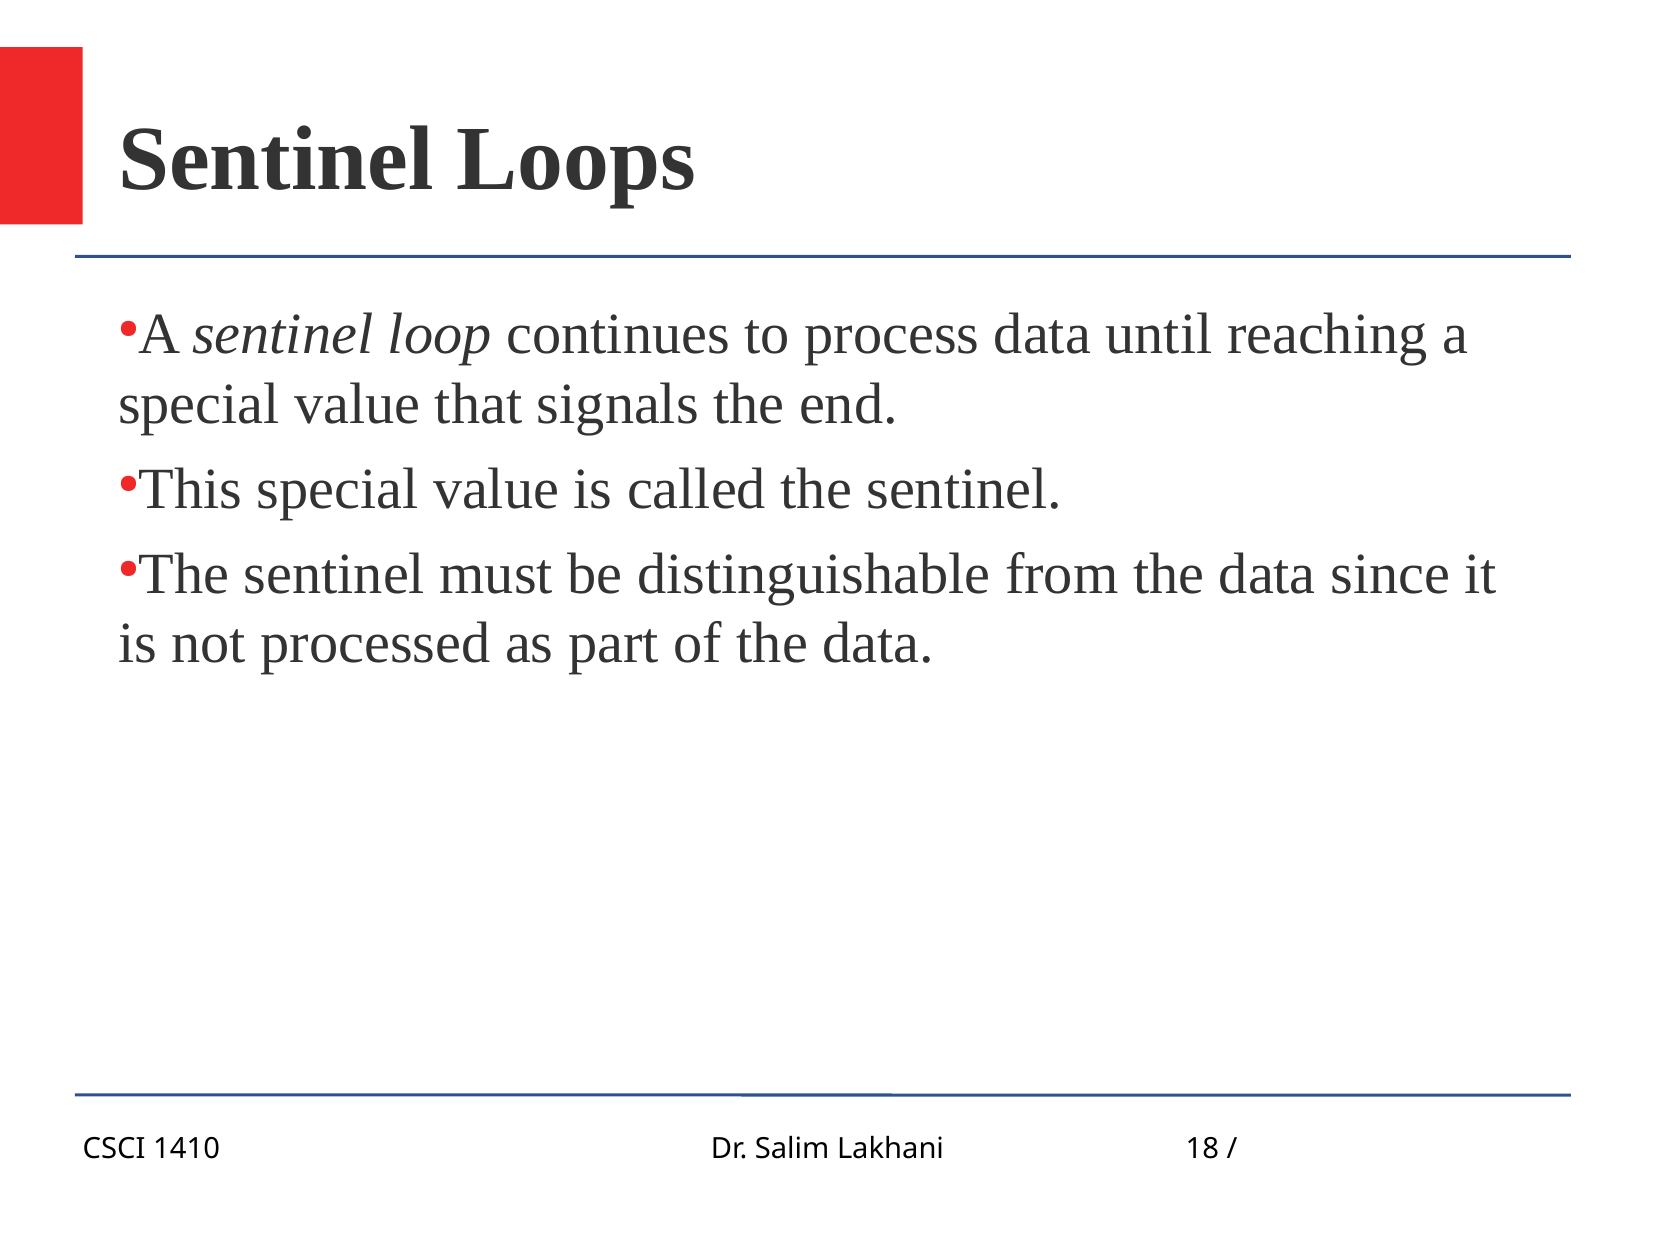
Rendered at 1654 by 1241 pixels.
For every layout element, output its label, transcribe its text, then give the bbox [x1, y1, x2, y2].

text_box Dr. Salim Lakhani [565, 1129, 1090, 1216]
list A sentinel loop continues to process data until reaching a special value that signals the end. This special value is called the sentinel. The sentinel must be distinguishable from the data since it is not processed as part of the data. [118, 295, 1536, 1080]
text_box / [1185, 1129, 1571, 1216]
text_box CSCI 1410 [82, 1129, 468, 1216]
title Sentinel Loops [118, 49, 1571, 257]
